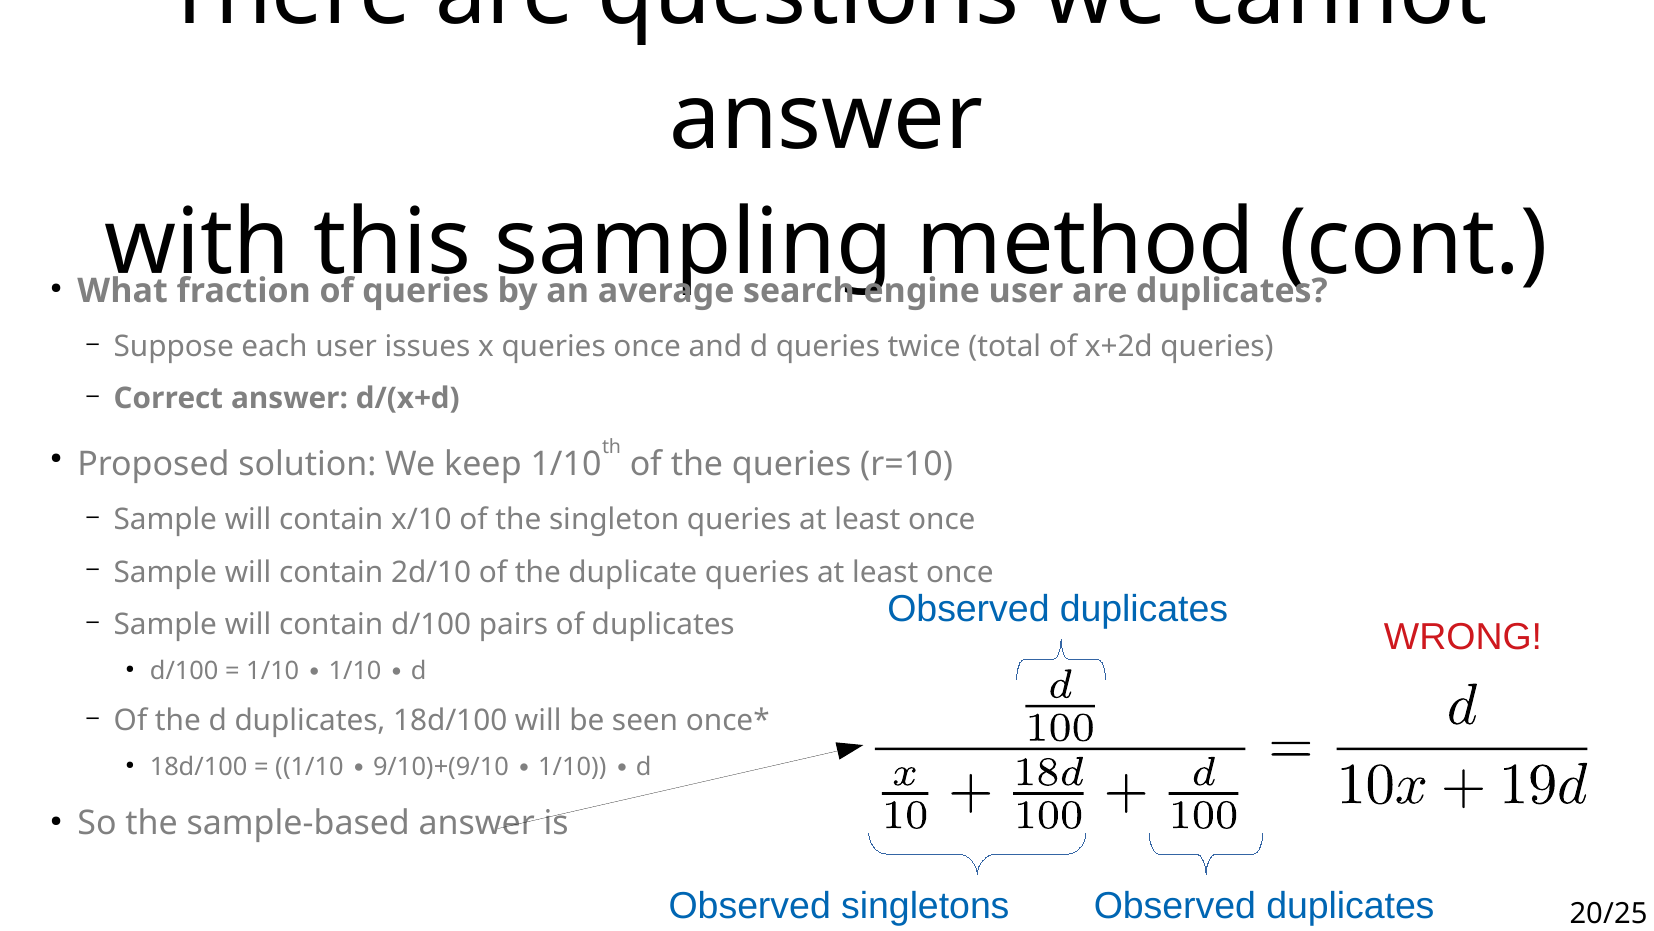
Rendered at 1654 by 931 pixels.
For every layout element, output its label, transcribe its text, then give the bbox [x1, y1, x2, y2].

text_box [1530, 669, 1588, 829]
list What fraction of queries by an average search engine user are duplicates? Suppose each user issues x queries once and d queries twice (total of x+2d queries) Correct answer: d/(x+d) Proposed solution: We keep 1/10th of the queries (r=10) Sample will contain x/10 of the singleton queries at least once Sample will contain 2d/10 of the duplicate queries at least once Sample will contain d/100 pairs of duplicates d/100 = 1/10 ∙ 1/10 ∙ d Of the d duplicates, 18d/100 will be seen once* 18d/100 = ((1/10 ∙ 9/10)+(9/10 ∙ 1/10)) ∙ d So the sample-based answer is [41, 266, 1530, 854]
text_box Observed singletons [653, 877, 1025, 931]
title There are questions we cannot answer with this sampling method (cont.) [82, 0, 1571, 243]
text_box WRONG! [1530, 607, 1558, 665]
text_box Observed duplicates [1078, 877, 1450, 931]
